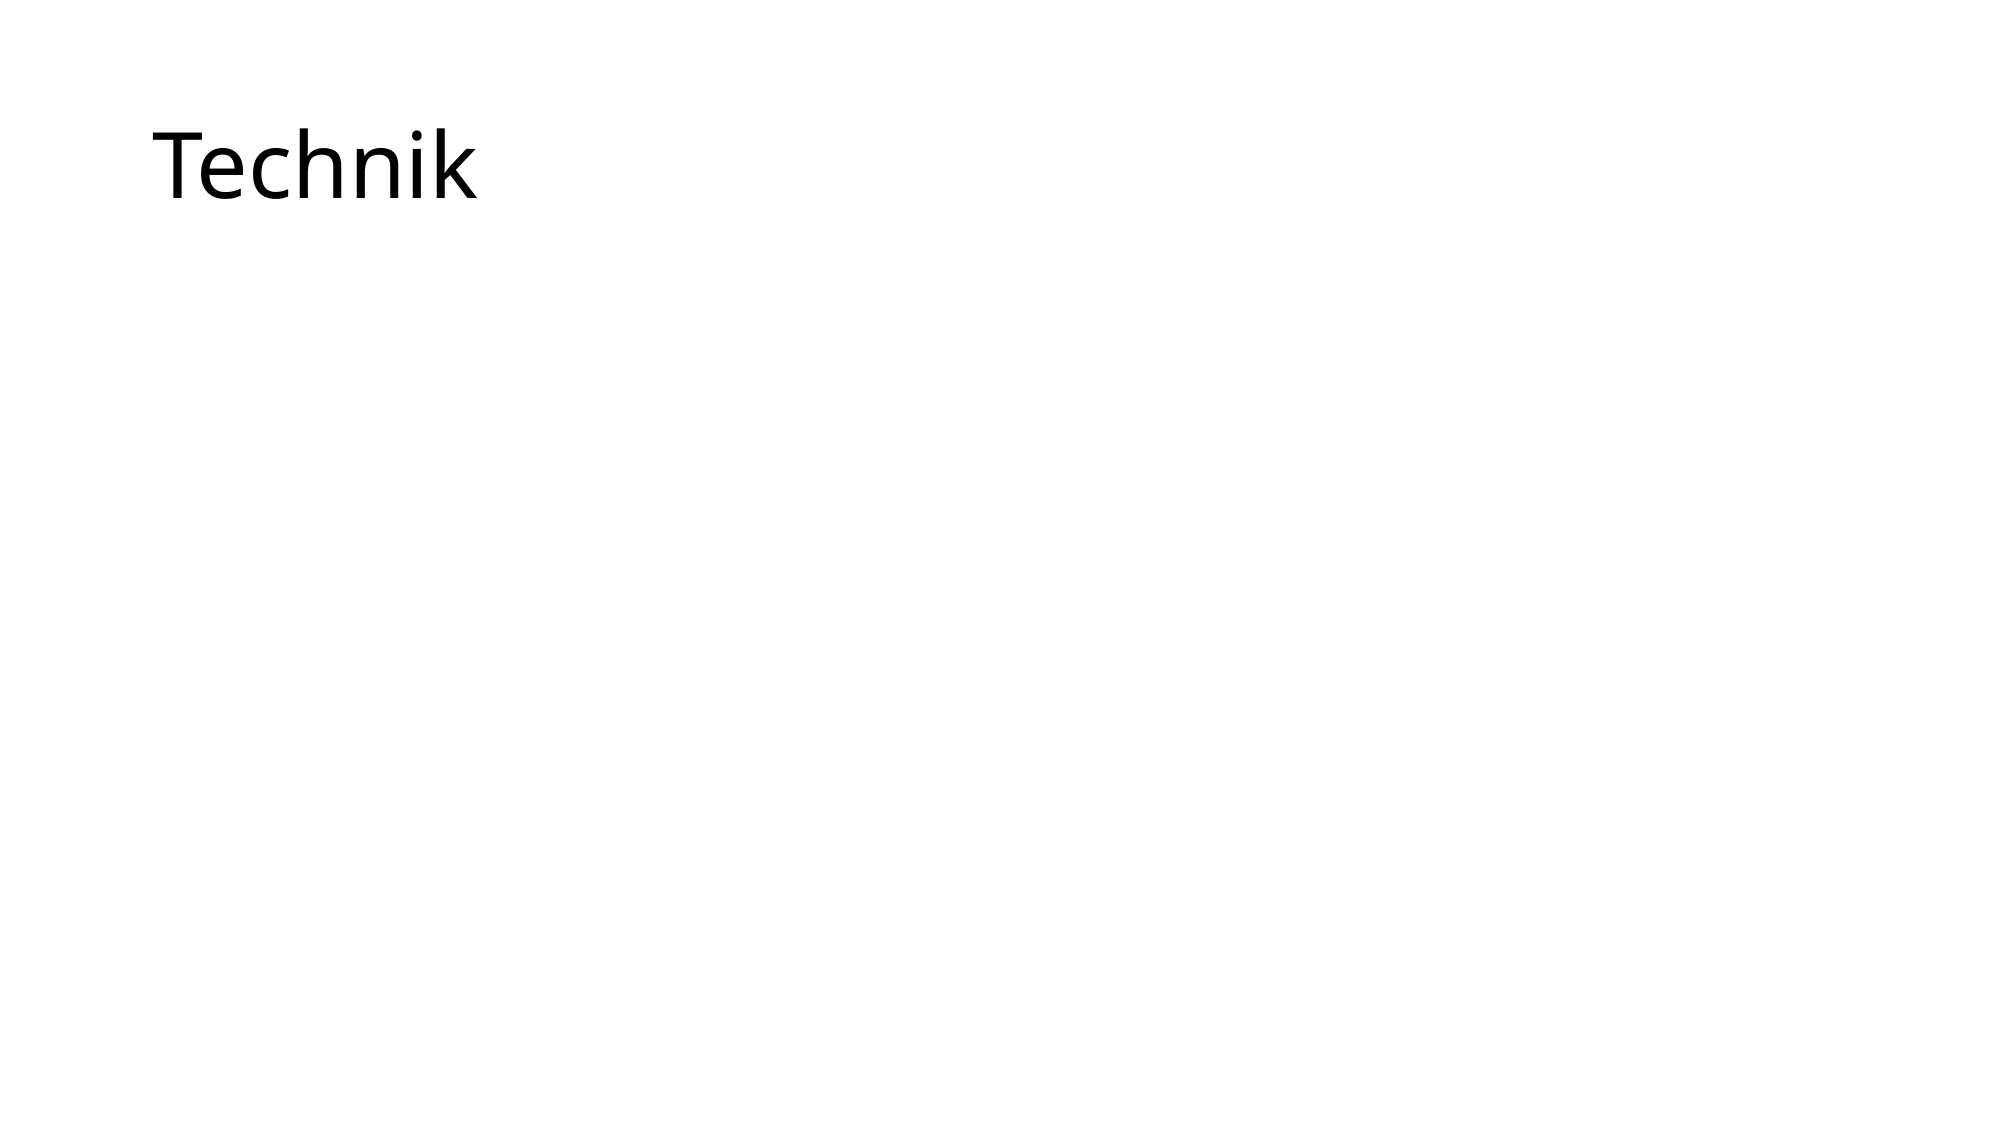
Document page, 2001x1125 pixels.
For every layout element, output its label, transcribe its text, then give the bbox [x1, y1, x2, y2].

title Technik [137, 59, 1863, 278]
